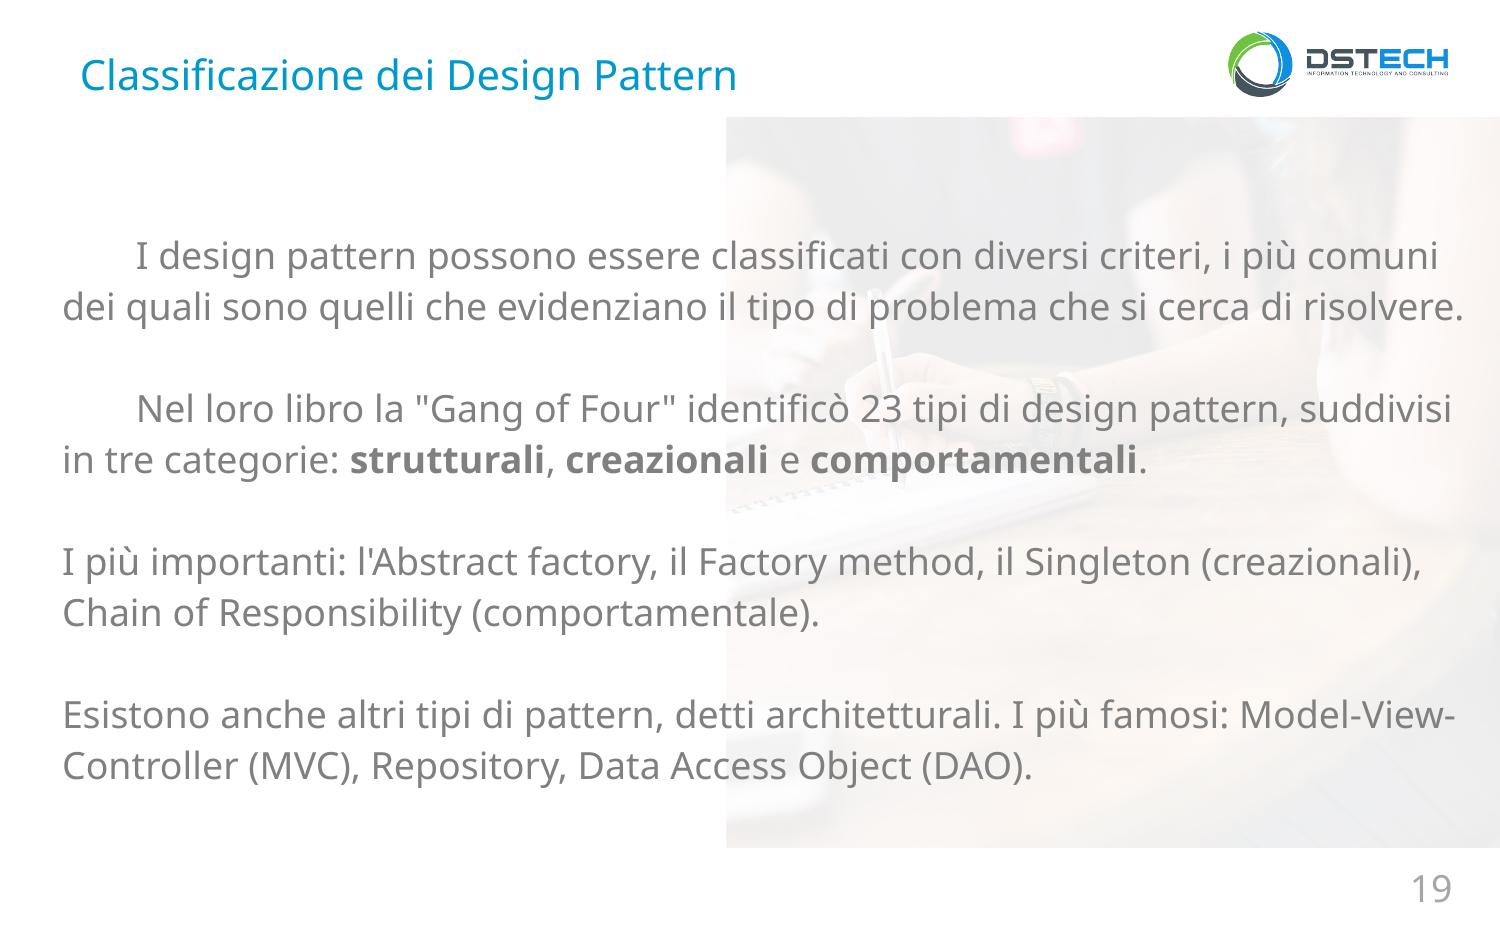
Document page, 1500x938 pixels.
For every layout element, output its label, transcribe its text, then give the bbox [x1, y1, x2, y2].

picture [1228, 31, 1448, 97]
text_box [0, 114, 727, 855]
text_box Classificazione dei Design Pattern [64, 41, 1152, 101]
text_box I design pattern possono essere classificati con diversi criteri, i più comuni dei quali sono quelli che evidenziano il tipo di problema che si cerca di risolvere. Nel loro libro la "Gang of Four" identificò 23 tipi di design pattern, suddivisi in tre categorie: strutturali, creazionali e comportamentali. I più importanti: l'Abstract factory, il Factory method, il Singleton (creazionali), Chain of Responsibility (comportamentale). Esistono anche altri tipi di pattern, detti architetturali. I più famosi: Model-View-Controller (MVC), Repository, Data Access Object (DAO). [47, 171, 1489, 938]
picture [727, 117, 1500, 848]
